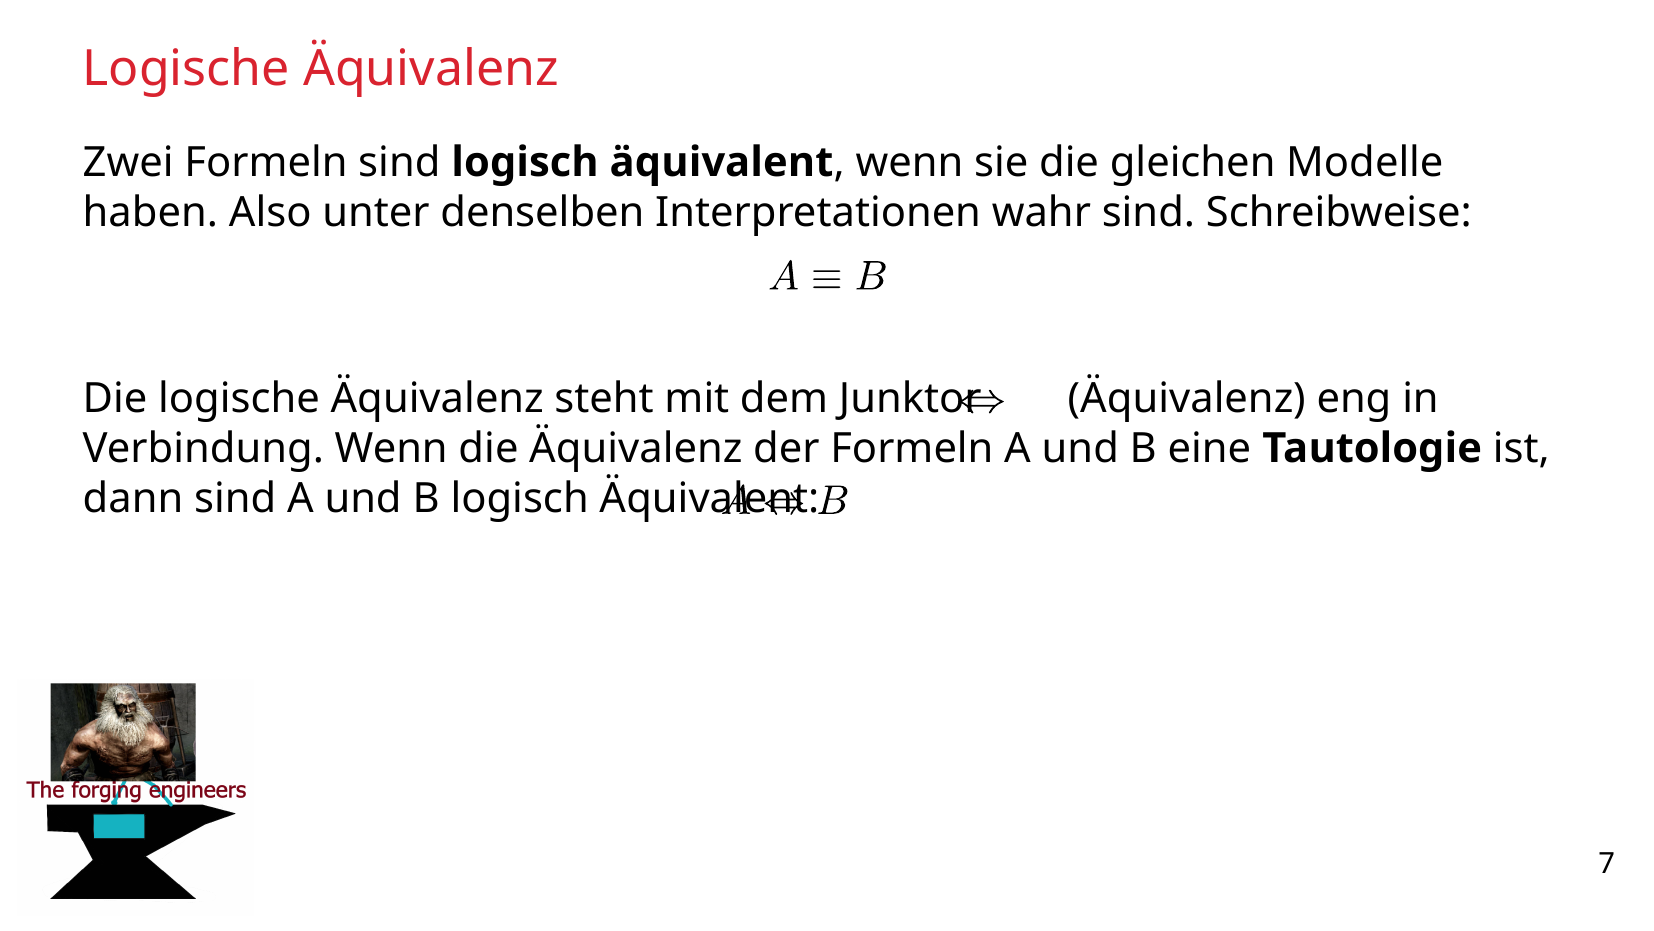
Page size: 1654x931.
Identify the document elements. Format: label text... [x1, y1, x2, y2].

picture [767, 259, 886, 290]
picture [17, 679, 254, 916]
title Logische Äquivalenz [82, 37, 1571, 95]
text_box Zwei Formeln sind logisch äquivalent, wenn sie die gleichen Modelle haben. Also unter denselben Interpretationen wahr sind. Schreibweise: [82, 134, 1571, 249]
picture [956, 389, 1004, 414]
text_box Die logische Äquivalenz steht mit dem Junktor (Äquivalenz) eng in Verbindung. Wenn die Äquivalenz der Formeln A und B eine Tautologie ist, dann sind A und B logisch Äquivalent: [82, 371, 1571, 485]
picture [720, 484, 848, 515]
